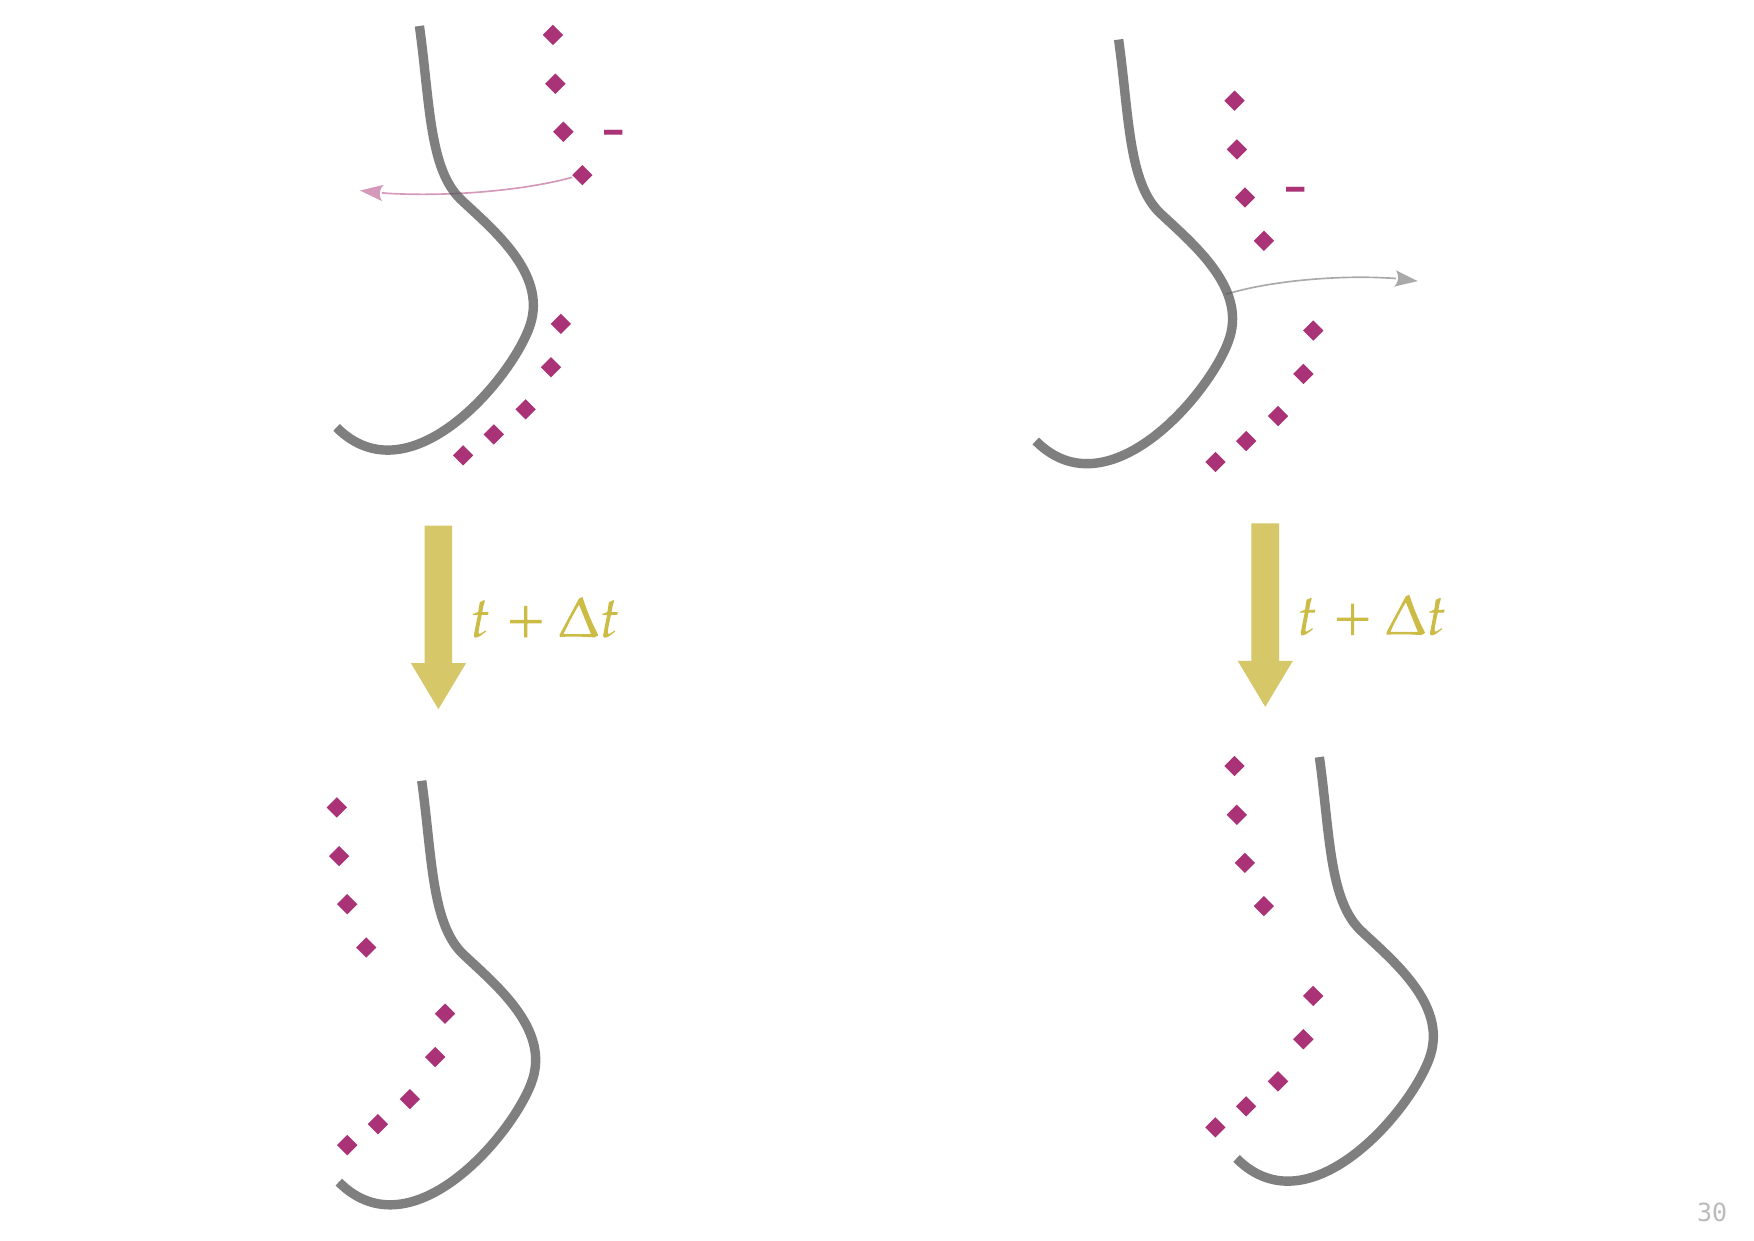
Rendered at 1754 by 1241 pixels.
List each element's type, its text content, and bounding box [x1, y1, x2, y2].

text_box [515, 399, 536, 420]
text_box [337, 894, 358, 915]
text_box [1205, 1117, 1226, 1138]
text_box [559, 597, 598, 638]
text_box [1253, 895, 1275, 917]
text_box [483, 424, 504, 445]
text_box [510, 605, 542, 638]
text_box [1293, 363, 1314, 385]
text_box [1303, 320, 1324, 341]
text_box [399, 1088, 421, 1110]
text_box [1234, 852, 1256, 873]
text_box [1429, 597, 1445, 636]
text_box [337, 1134, 358, 1156]
text_box [1226, 804, 1248, 825]
text_box [1224, 755, 1245, 777]
text_box [1267, 405, 1289, 427]
text_box [326, 797, 347, 818]
text_box [1253, 230, 1275, 251]
text_box [367, 1114, 389, 1135]
text_box [1299, 597, 1316, 636]
text_box [356, 937, 377, 958]
text_box [540, 357, 562, 378]
text_box [452, 445, 474, 466]
text_box [1234, 187, 1256, 208]
text_box [1237, 523, 1293, 707]
text_box [1226, 139, 1248, 160]
text_box [1205, 451, 1226, 473]
text_box [328, 846, 350, 867]
text_box [1303, 985, 1324, 1007]
text_box [1293, 1029, 1314, 1050]
text_box – [1269, 147, 1322, 206]
text_box [545, 73, 566, 94]
text_box [602, 600, 618, 638]
text_box [542, 24, 564, 46]
text_box [1267, 1071, 1289, 1092]
text_box [1224, 90, 1245, 111]
text_box [1336, 603, 1369, 636]
text_box [572, 164, 593, 186]
text_box – [587, 90, 640, 149]
text_box [1235, 1096, 1257, 1117]
text_box [472, 600, 489, 638]
text_box [434, 1003, 456, 1024]
text_box [410, 525, 467, 710]
text_box [425, 1046, 446, 1068]
text_box [1386, 594, 1425, 636]
text_box [553, 121, 574, 142]
text_box [1236, 430, 1257, 452]
text_box [550, 313, 572, 335]
